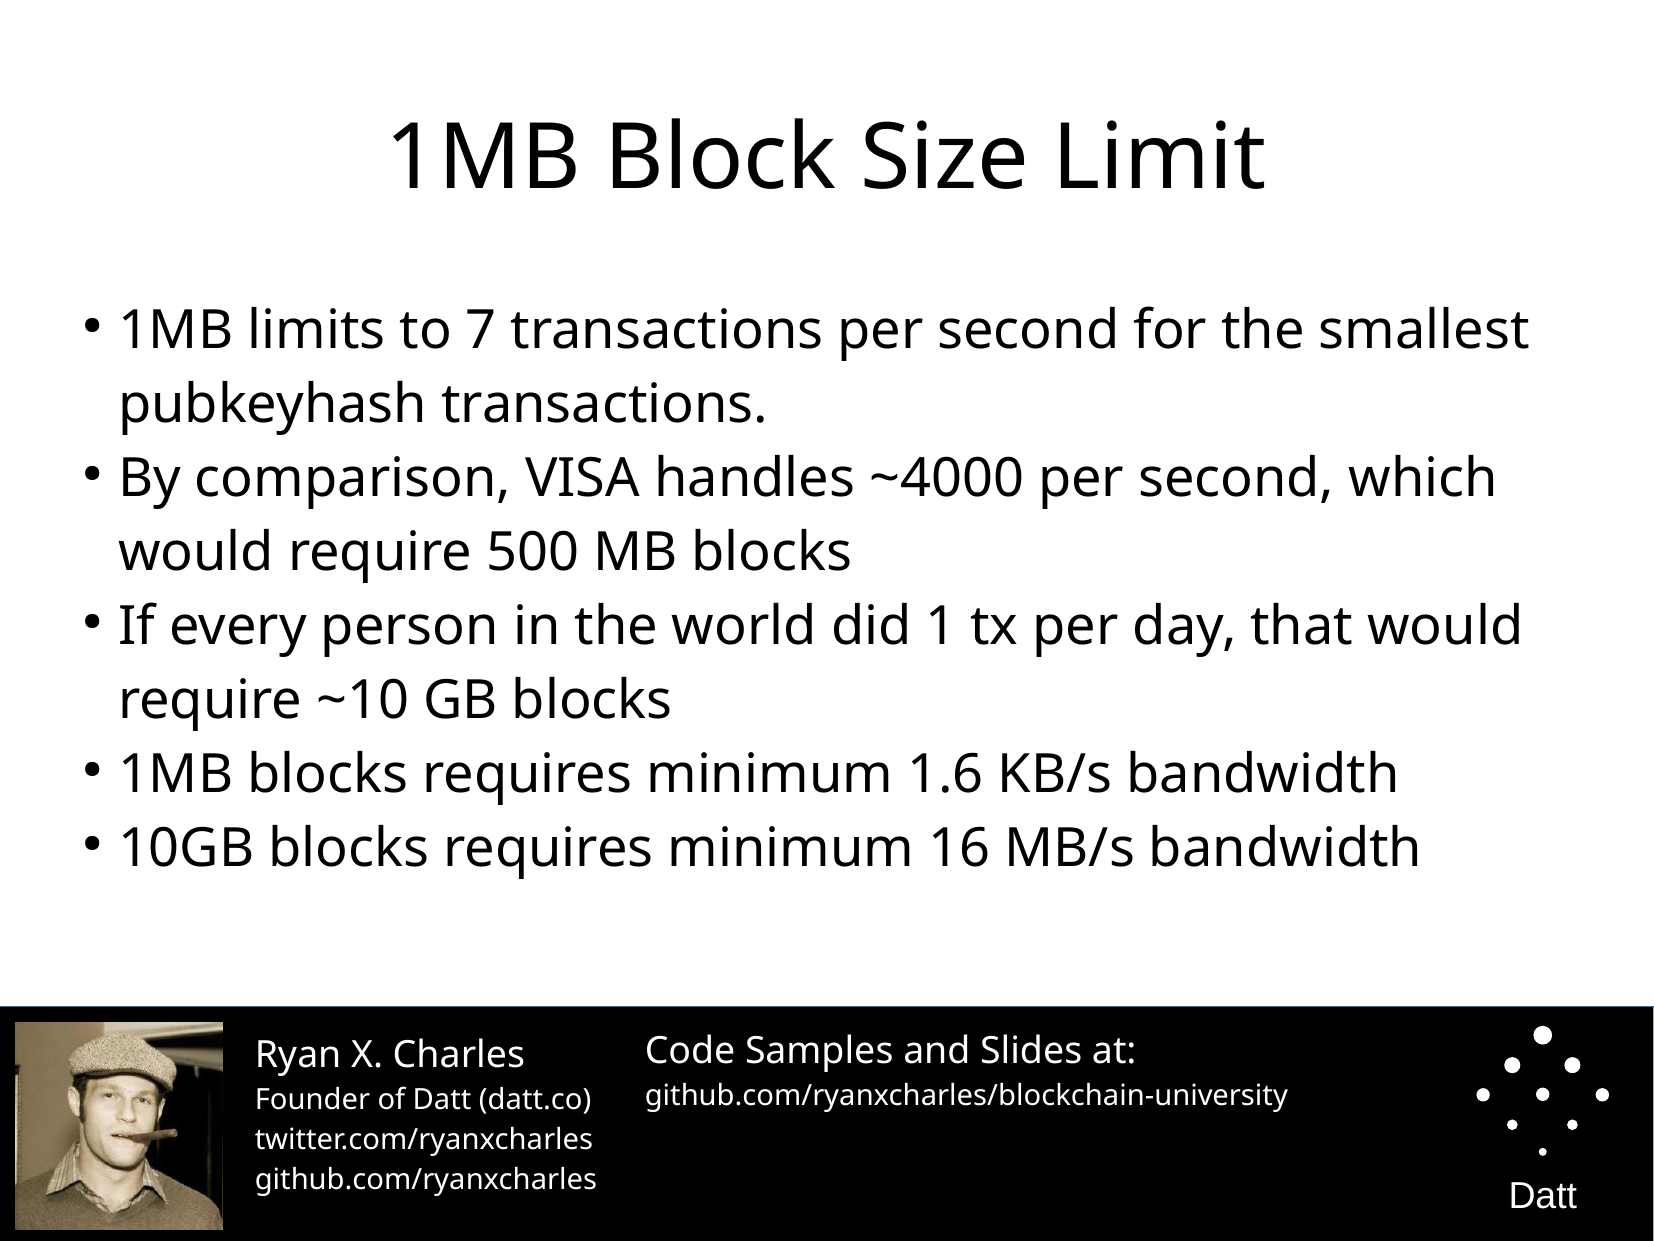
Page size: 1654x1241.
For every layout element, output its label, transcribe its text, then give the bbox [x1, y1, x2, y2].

subtitle 1MB limits to 7 transactions per second for the smallest pubkeyhash transactions. By comparison, VISA handles ~4000 per second, which would require 500 MB blocks If every person in the world did 1 tx per day, that would require ~10 GB blocks 1MB blocks requires minimum 1.6 KB/s bandwidth 10GB blocks requires minimum 16 MB/s bandwidth [82, 290, 1571, 1006]
picture [15, 1022, 223, 1231]
text_box [0, 1006, 1654, 1241]
text_box Ryan X. Charles Founder of Datt (datt.co) twitter.com/ryanxcharles github.com/ryanxcharles [240, 1020, 976, 1241]
text_box Datt [1452, 1167, 1633, 1241]
picture [1475, 1023, 1611, 1159]
title 1MB Block Size Limit [82, 49, 1571, 257]
text_box Code Samples and Slides at: github.com/ryanxcharles/blockchain-university [630, 1015, 1403, 1156]
